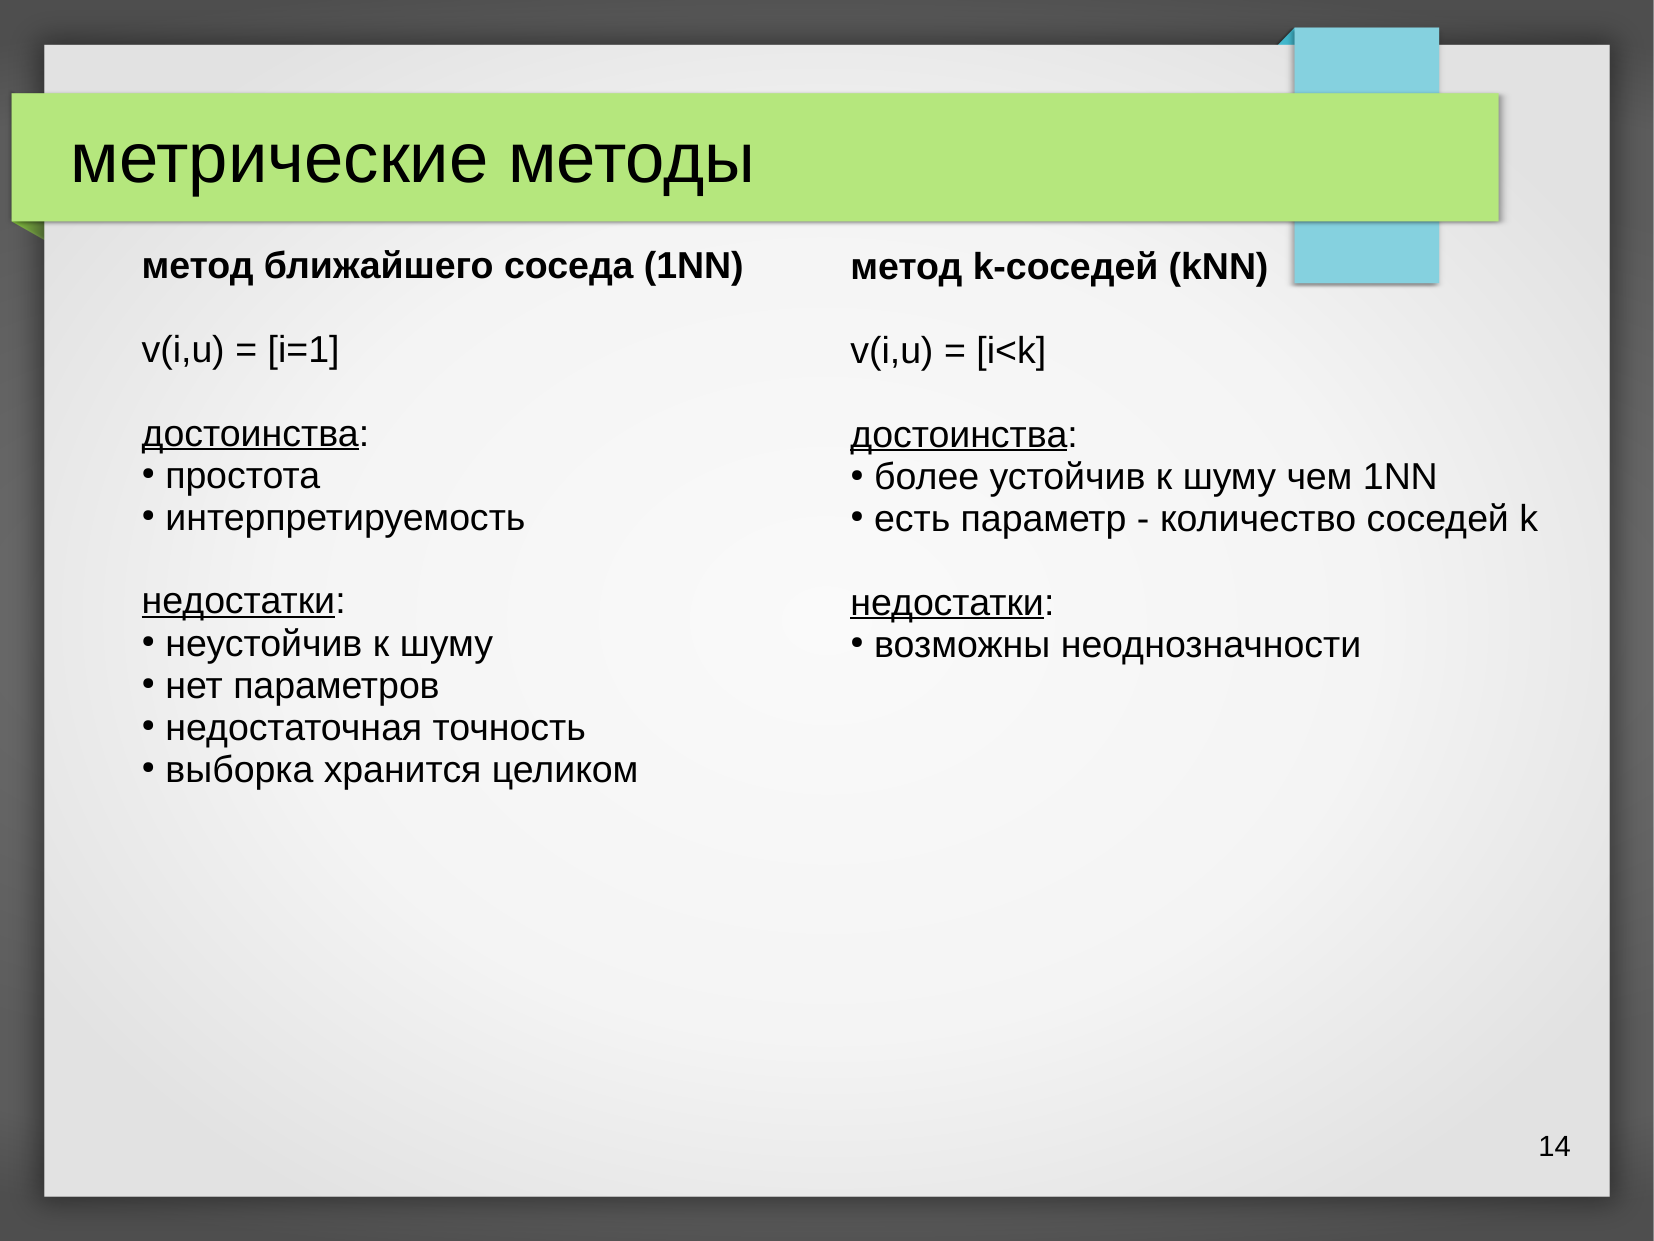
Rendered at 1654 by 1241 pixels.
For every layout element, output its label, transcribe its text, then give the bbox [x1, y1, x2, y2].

title метрические методы [70, 118, 1205, 199]
picture [0, 0, 1654, 1241]
text_box метод k-соседей (kNN) v(i,u) = [i<k] достоинства: более устойчив к шуму чем 1NN есть параметр - количество соседей k недостатки: возможны неоднозначности [850, 248, 1560, 662]
text_box метод ближайшего соседа (1NN) v(i,u) = [i=1] достоинства: простота интерпретируемость недостатки: неустойчив к шуму нет параметров недостаточная точность выборка хранится целиком [141, 254, 780, 780]
